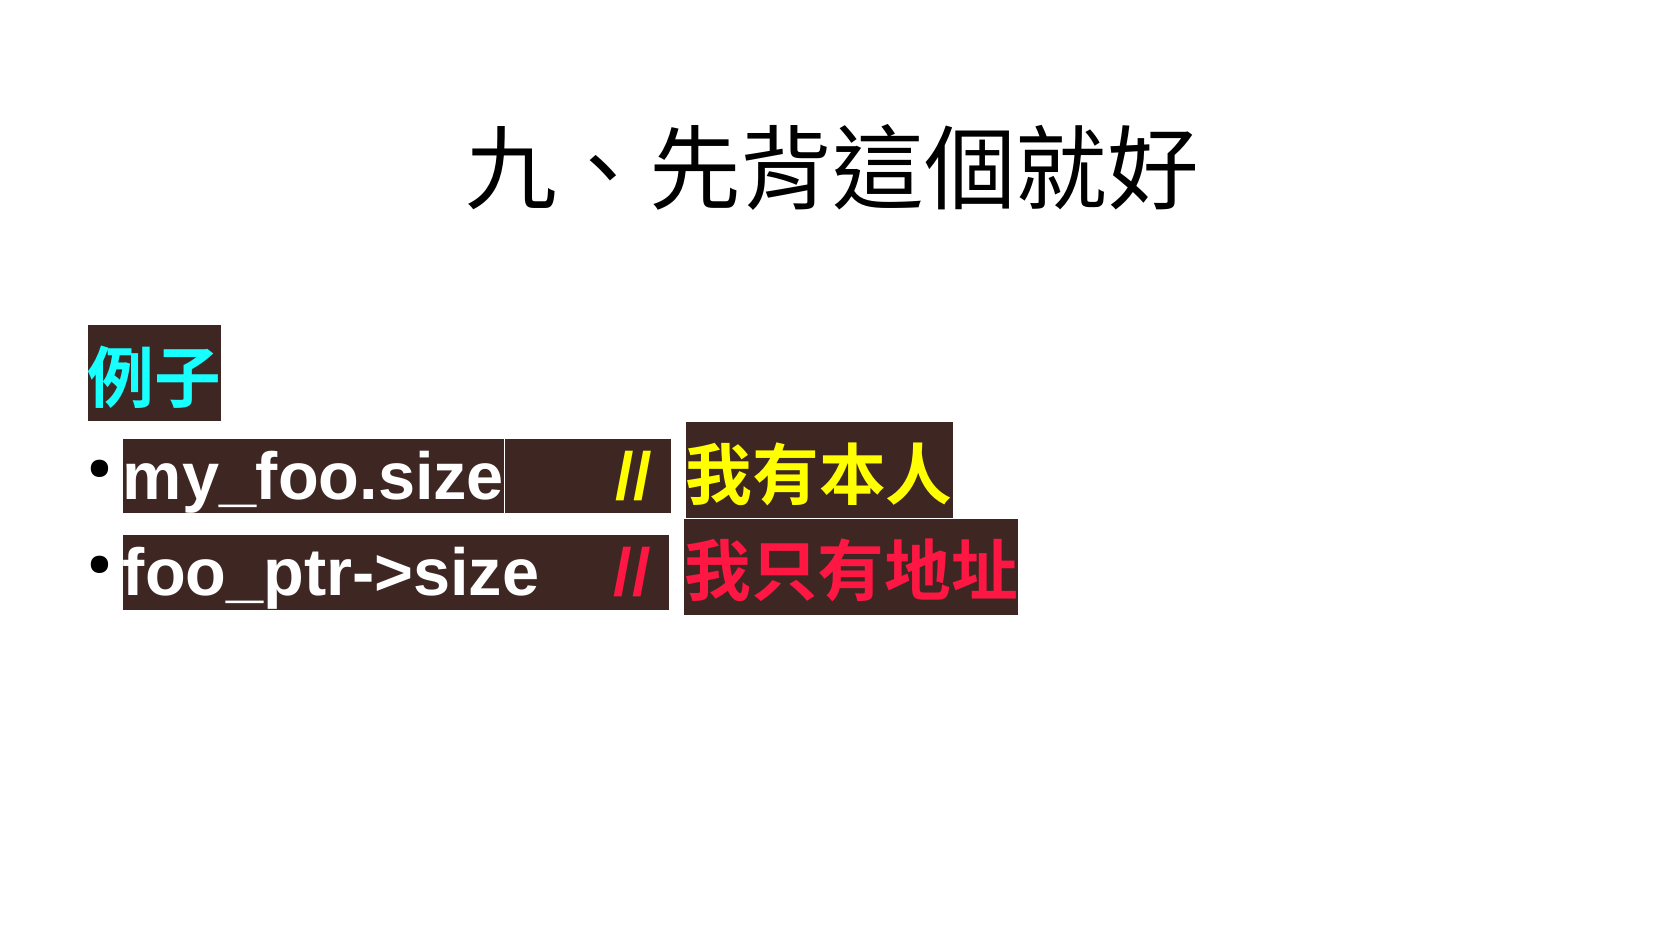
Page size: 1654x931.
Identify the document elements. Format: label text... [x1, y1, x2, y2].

text_box 例子 my_foo.size // 我有本人 foo_ptr->size // 我只有地址 [87, 324, 1594, 916]
title 九、先背這個就好 [88, 84, 1577, 240]
